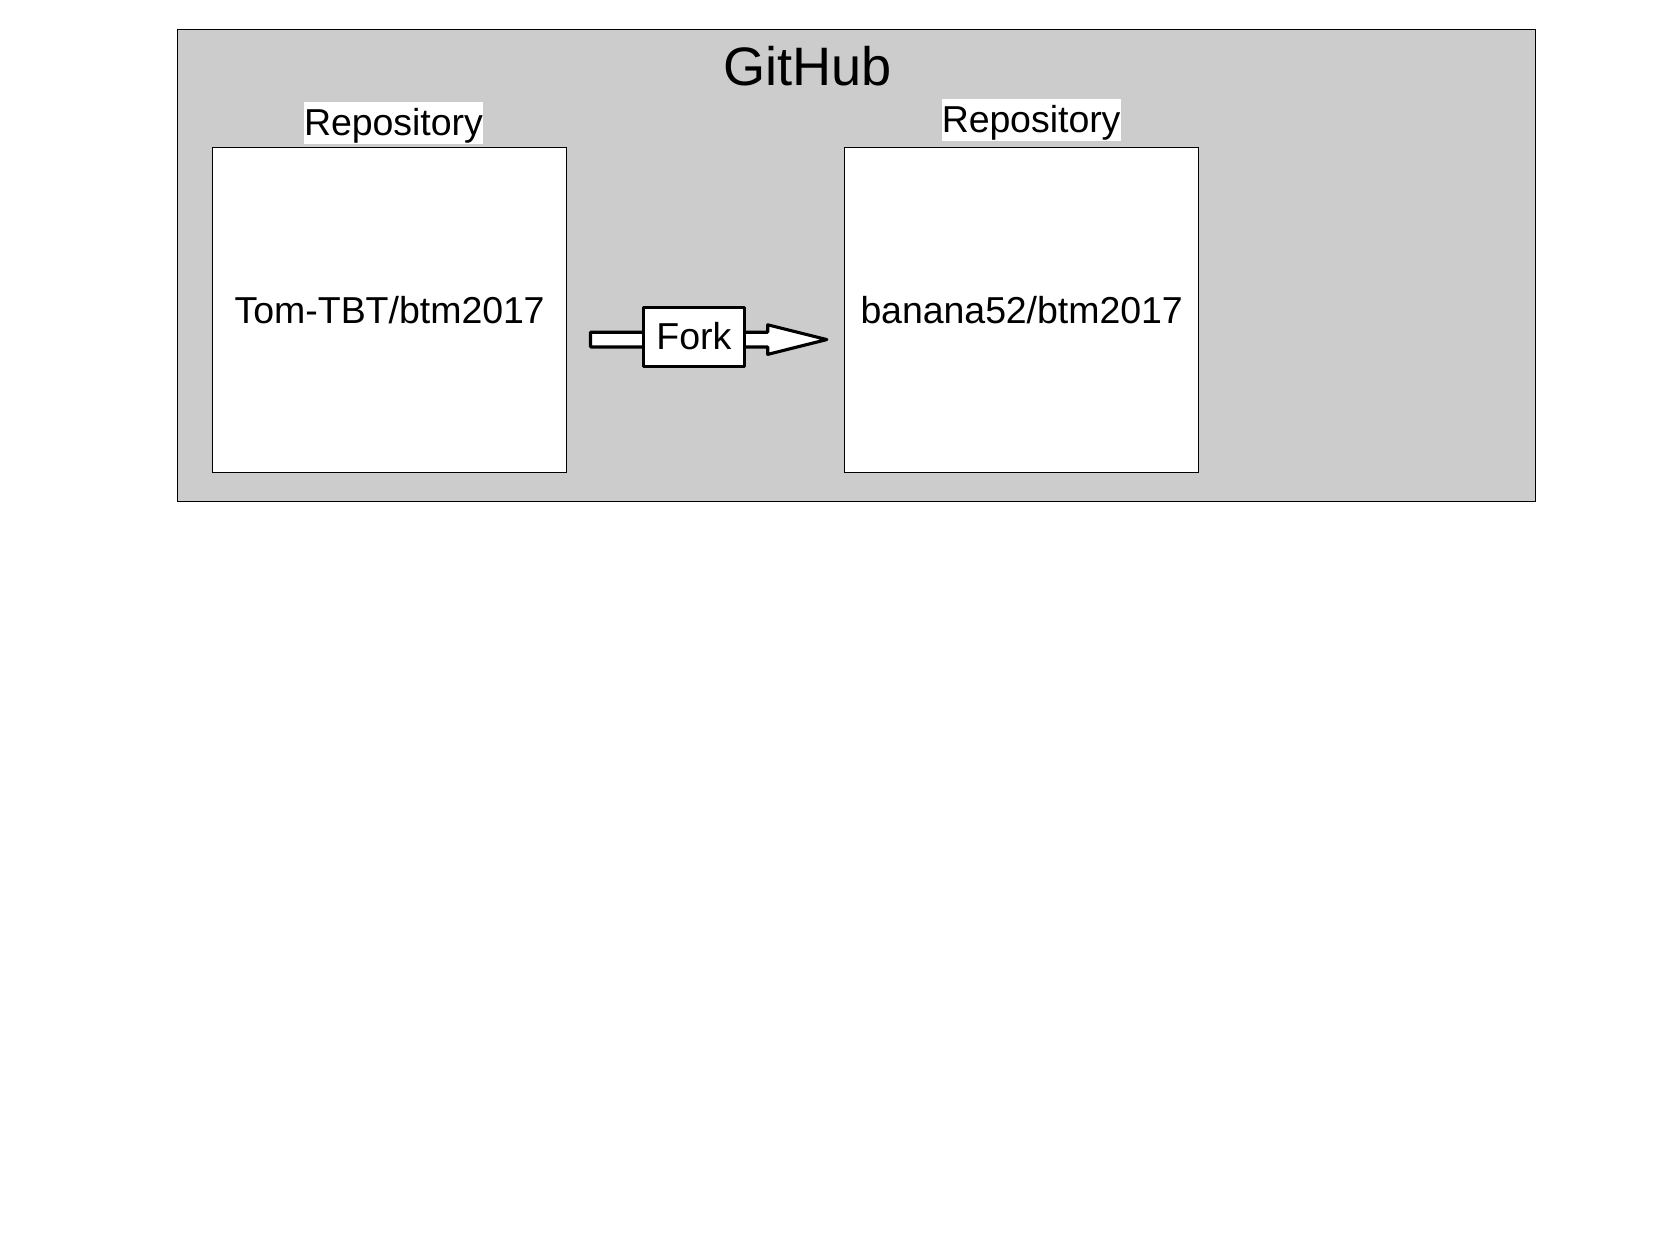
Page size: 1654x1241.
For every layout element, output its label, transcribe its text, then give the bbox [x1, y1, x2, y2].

text_box banana52/btm2017 [844, 147, 1199, 473]
text_box [177, 29, 1536, 502]
text_box GitHub [708, 29, 1034, 105]
text_box Tom-TBT/btm2017 [212, 147, 567, 473]
text_box Repository [289, 94, 556, 151]
text_box Fork [643, 307, 745, 367]
text_box Repository [927, 91, 1193, 148]
